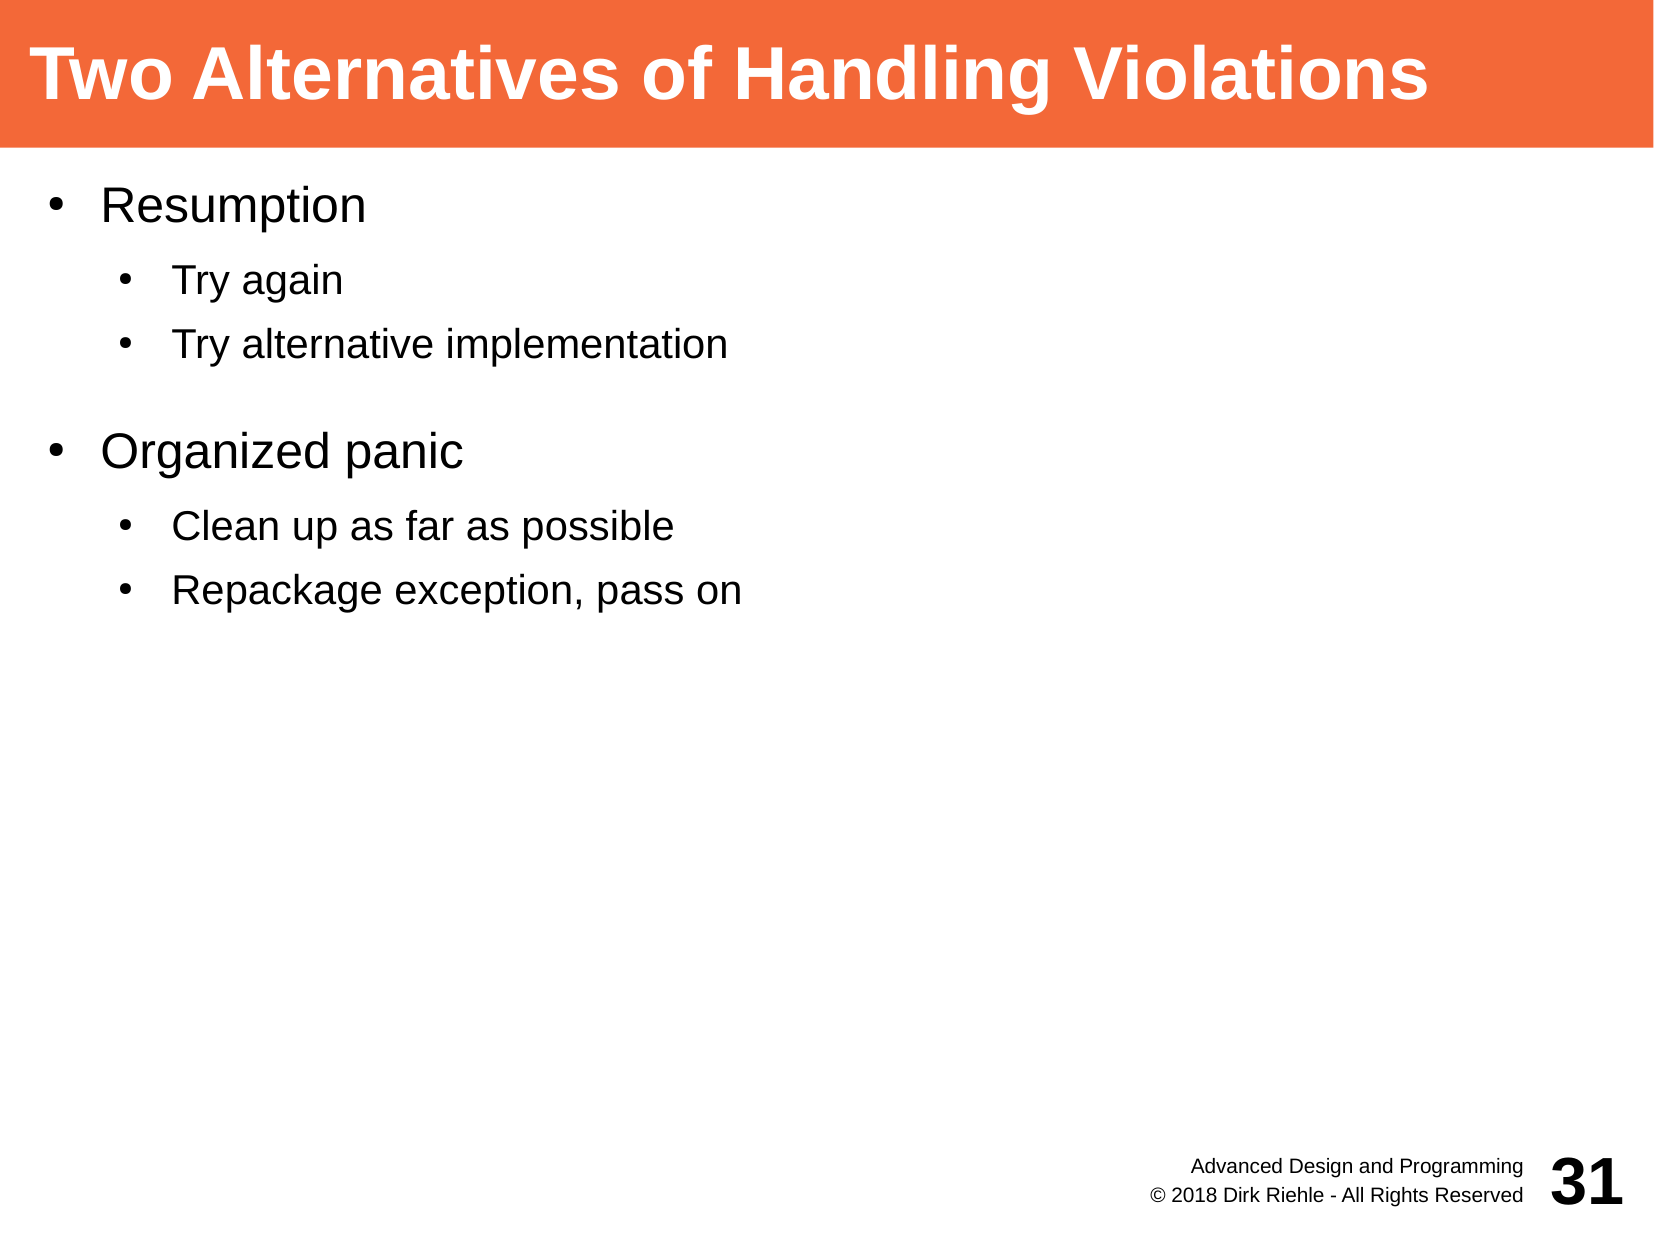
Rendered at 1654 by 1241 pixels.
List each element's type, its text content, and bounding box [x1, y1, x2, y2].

title Two Alternatives of Handling Violations [0, 0, 1654, 148]
list Resumption Try again Try alternative implementation Organized panic Clean up as far as possible Repackage exception, pass on [29, 177, 1625, 1063]
